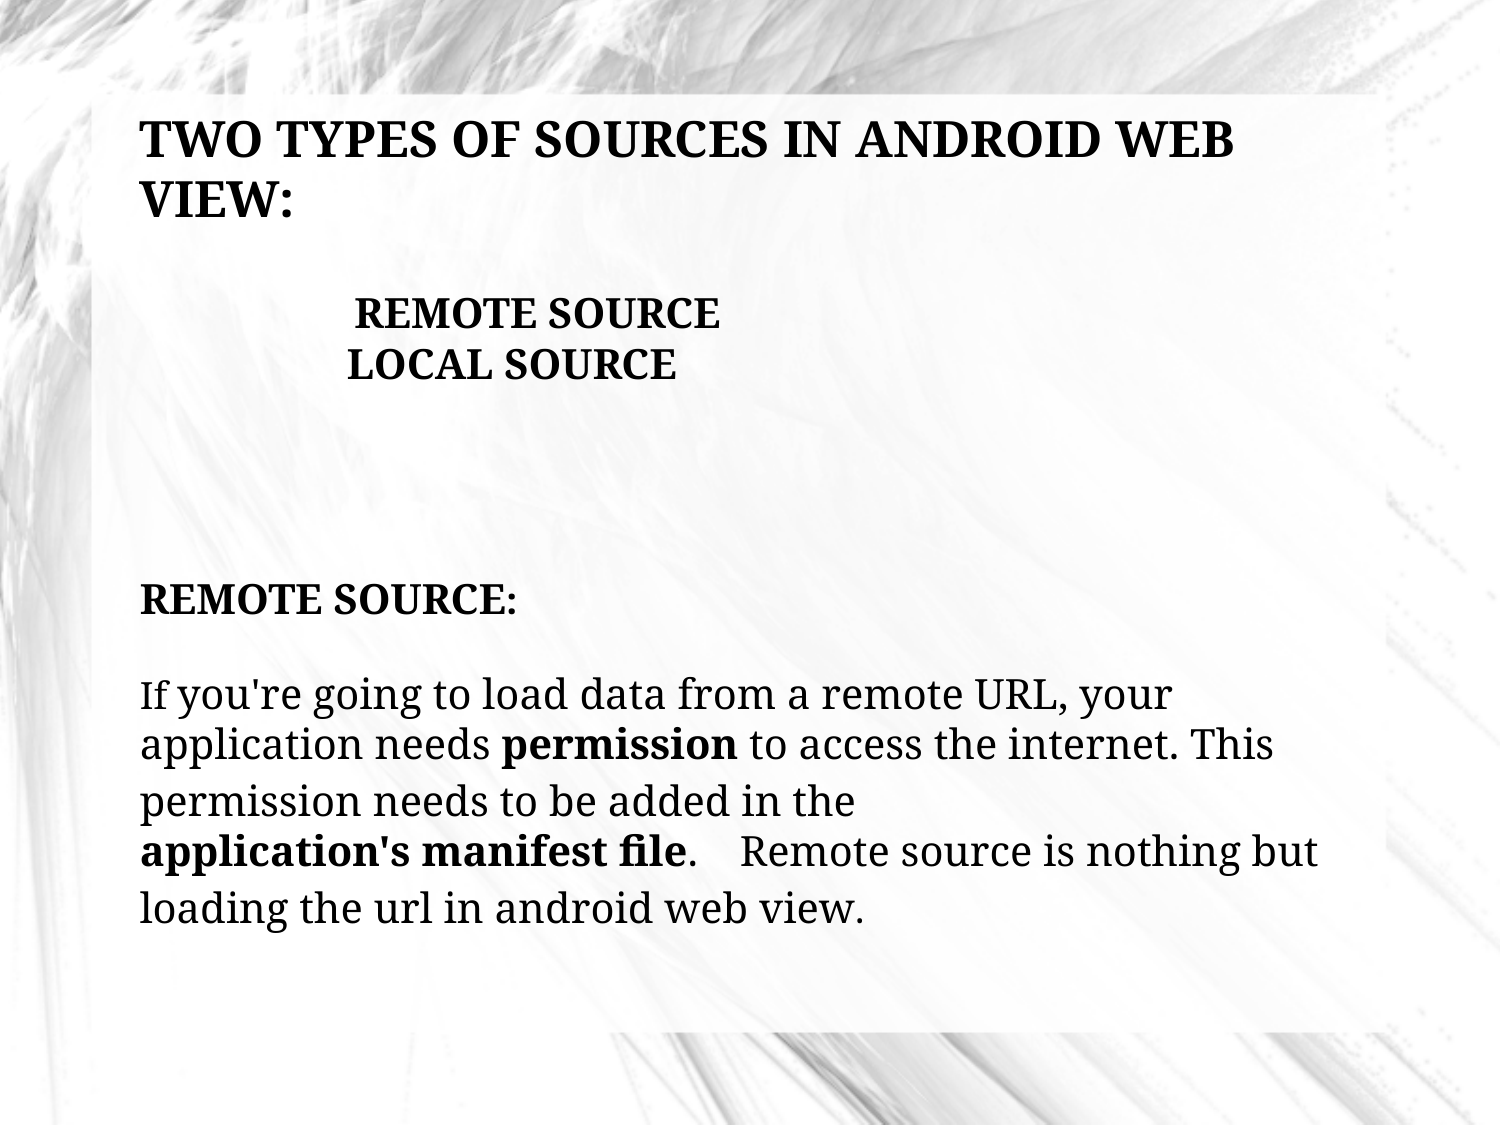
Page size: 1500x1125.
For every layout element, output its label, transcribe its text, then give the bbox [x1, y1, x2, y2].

picture [0, 0, 1500, 1125]
text_box TWO TYPES OF SOURCES IN ANDROID WEB VIEW: REMOTE SOURCE LOCAL SOURCE REMOTE SOURCE: If you're going to load data from a remote URL, your application needs permission to access the internet. This permission needs to be added in the application's manifest file. Remote source is nothing but loading the url in android web view. [125, 99, 1350, 984]
